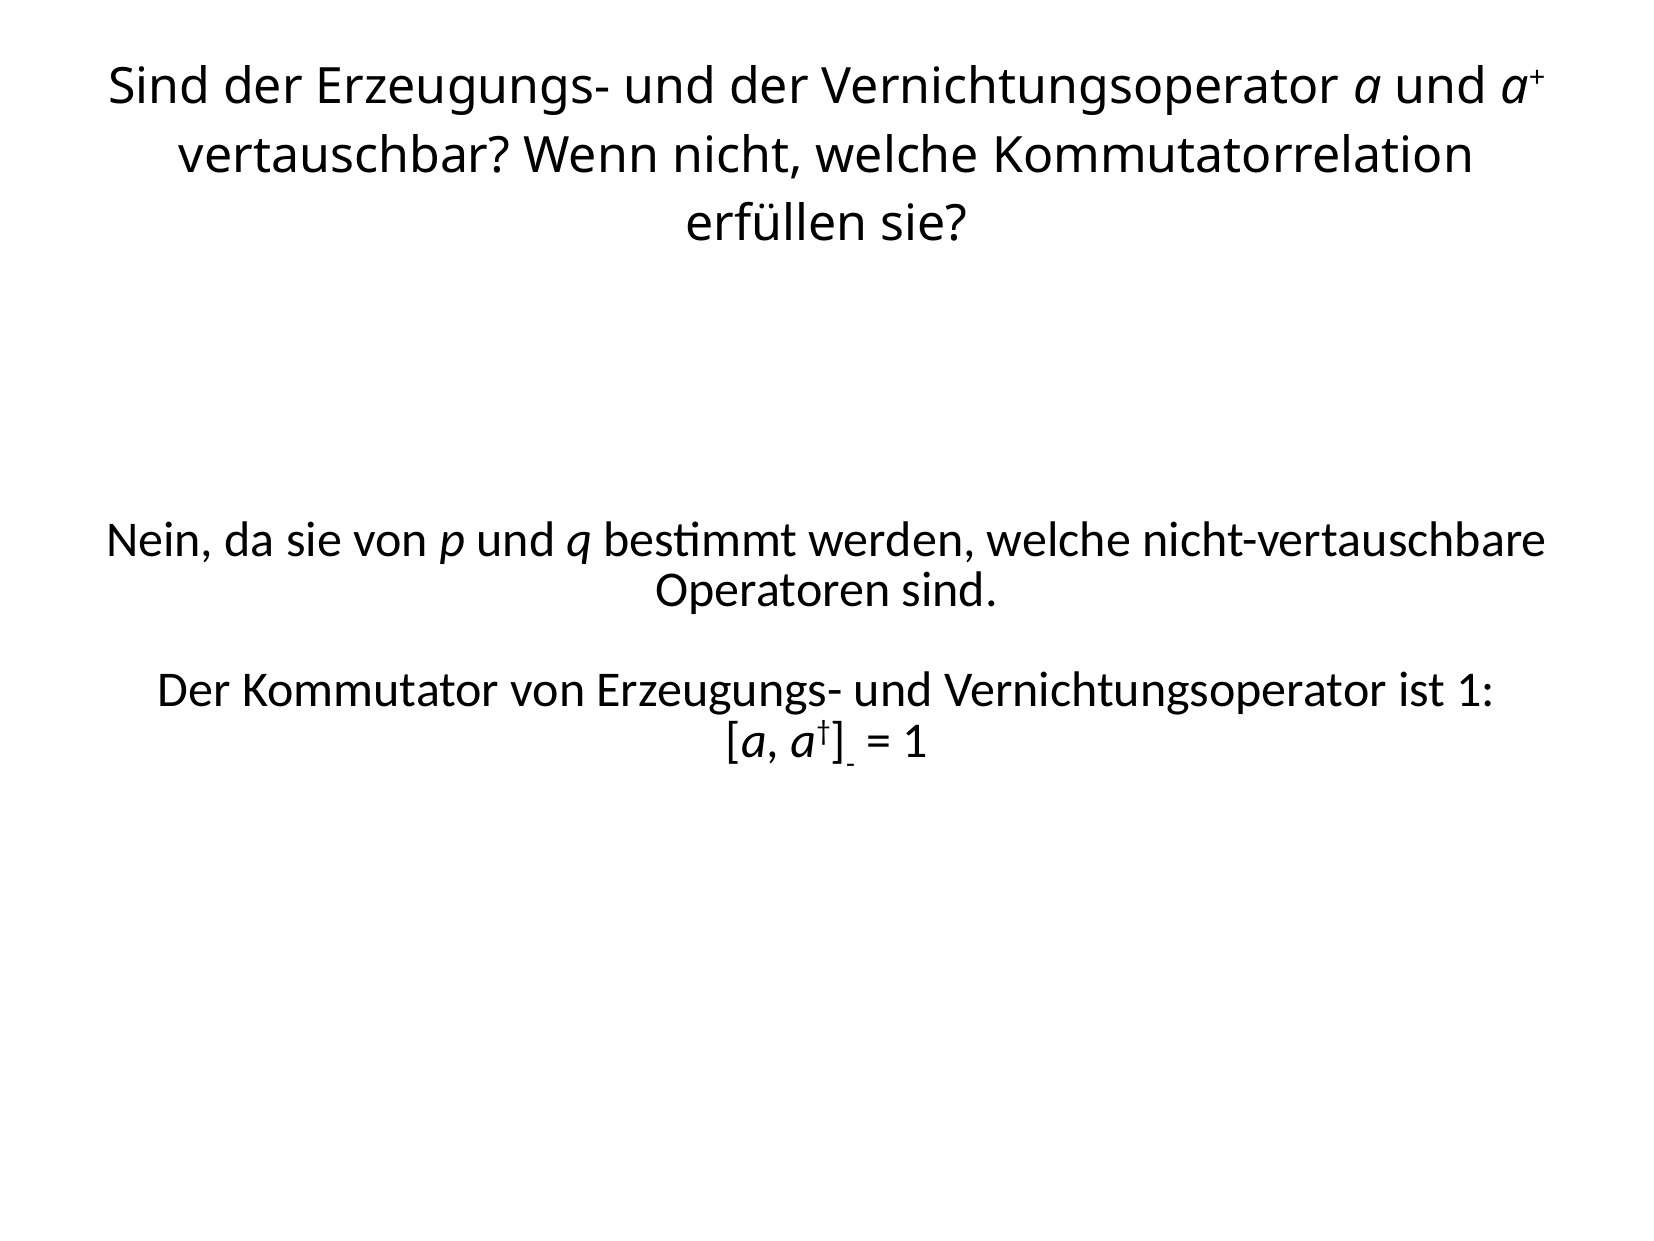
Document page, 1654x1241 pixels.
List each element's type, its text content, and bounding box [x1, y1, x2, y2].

subtitle Nein, da sie von p und q bestimmt werden, welche nicht-vertauschbare Operatoren sind. Der Kommutator von Erzeugungs- und Vernichtungsoperator ist 1: [a, a†]- = 1 [82, 290, 1571, 1010]
title Sind der Erzeugungs- und der Vernichtungsoperator a und a+ vertauschbar? Wenn nicht, welche Kommutatorrelation erfüllen sie? [82, 49, 1571, 257]
